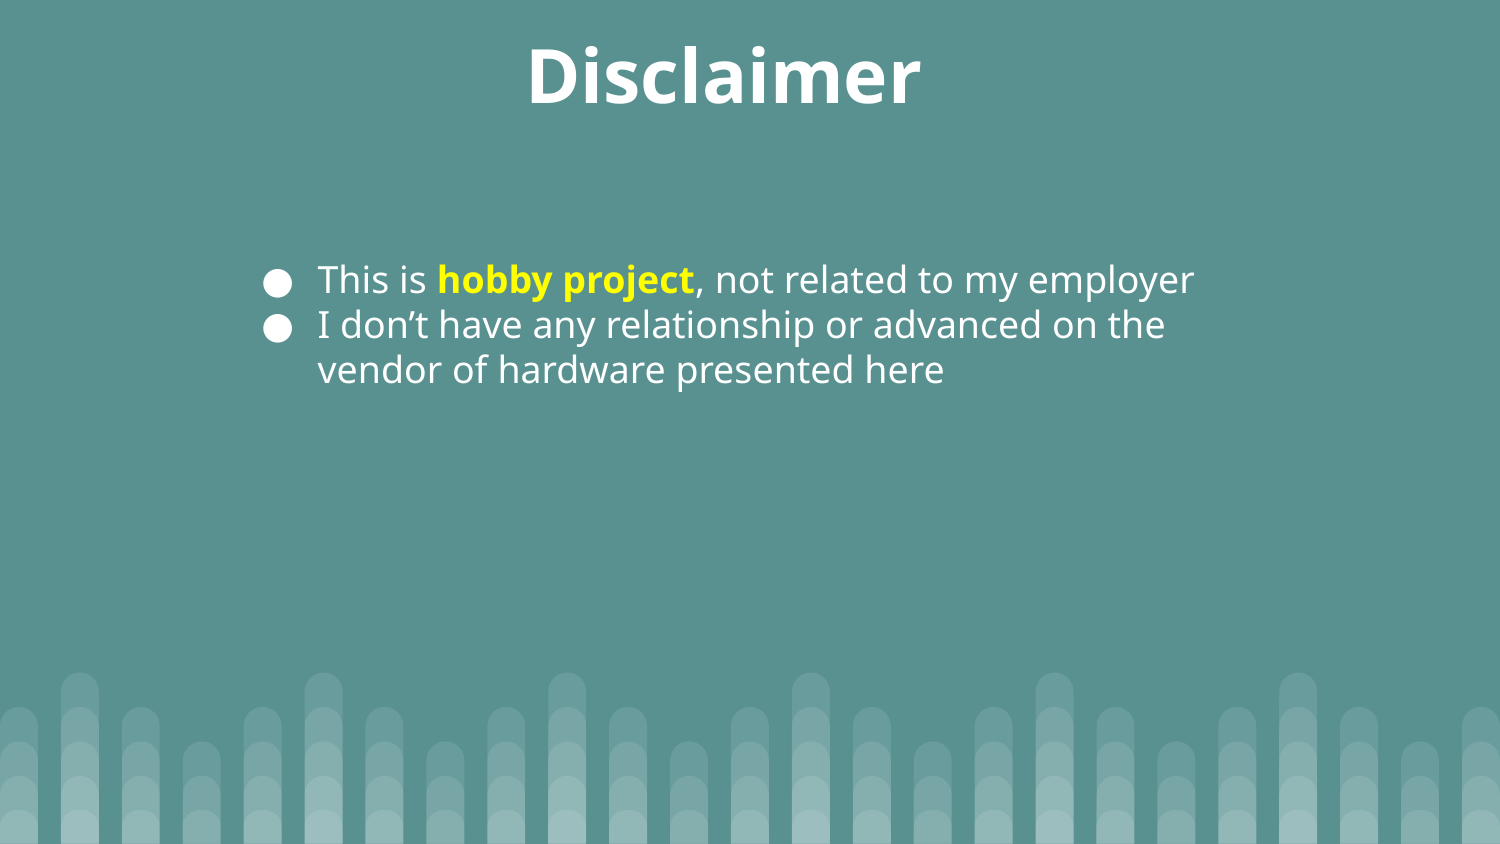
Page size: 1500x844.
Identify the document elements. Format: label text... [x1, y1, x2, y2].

title Disclaimer [457, 16, 990, 132]
list This is hobby project, not related to my employer I don’t have any relationship or advanced on the vendor of hardware presented here [227, 241, 1273, 688]
